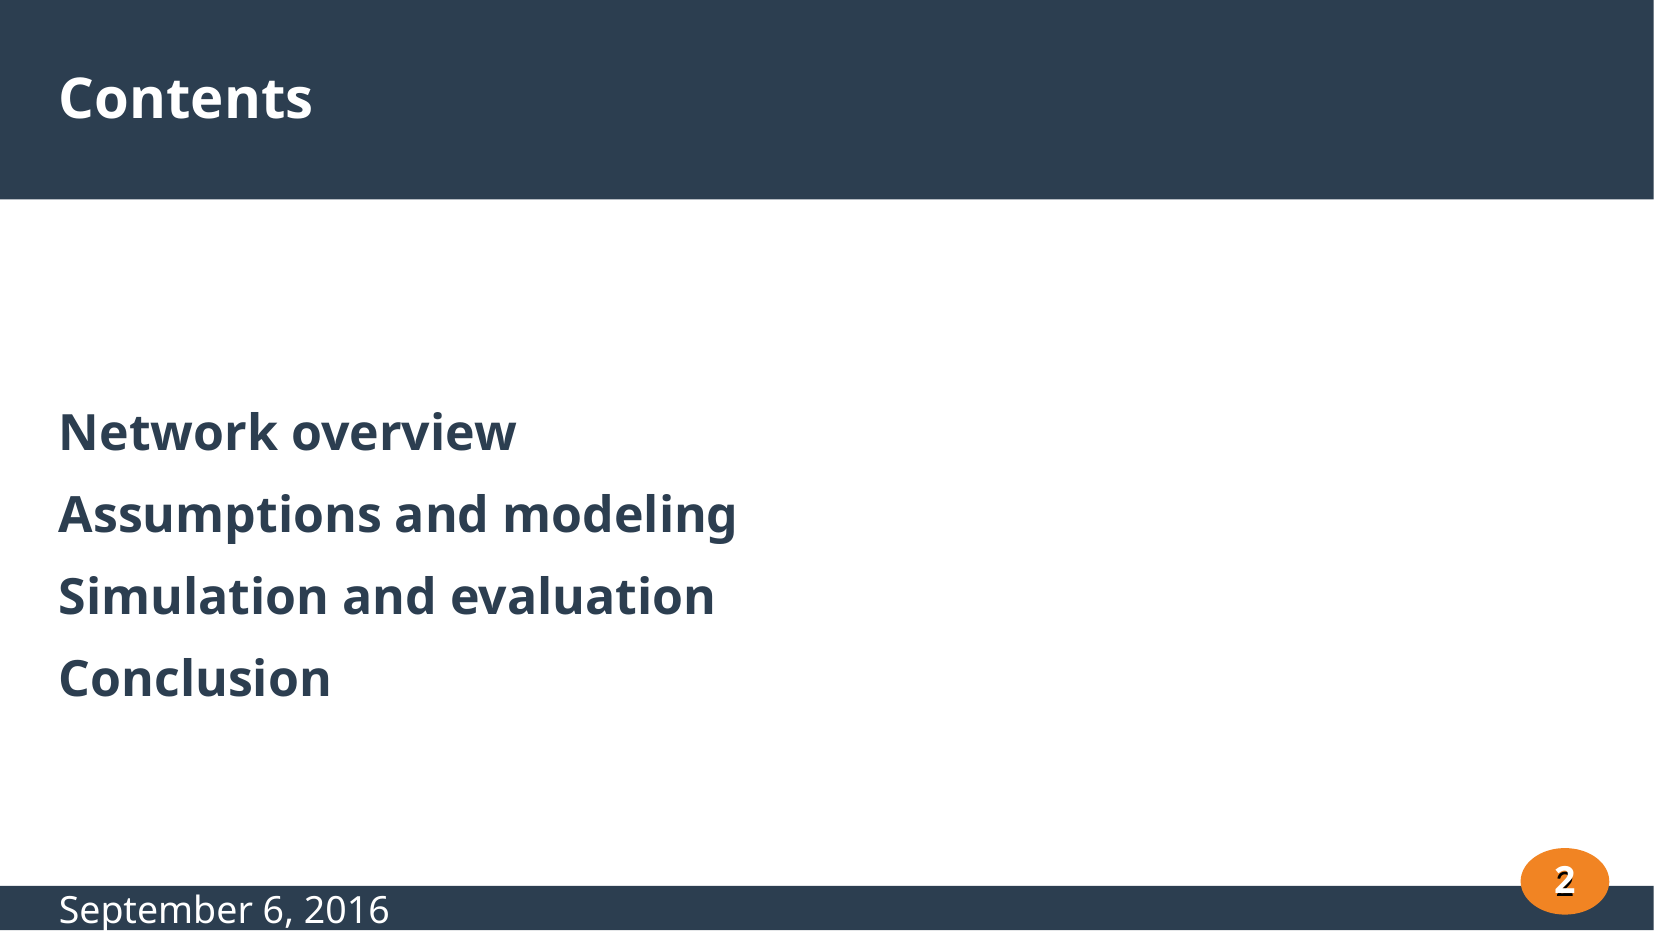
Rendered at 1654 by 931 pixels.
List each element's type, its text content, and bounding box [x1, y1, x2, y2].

text_box September 6, 2016 [59, 885, 532, 931]
title Contents [59, 37, 1595, 155]
text_box 2 [1505, 837, 1625, 926]
list Network overview Assumptions and modeling Simulation and evaluation Conclusion [59, 243, 1595, 864]
